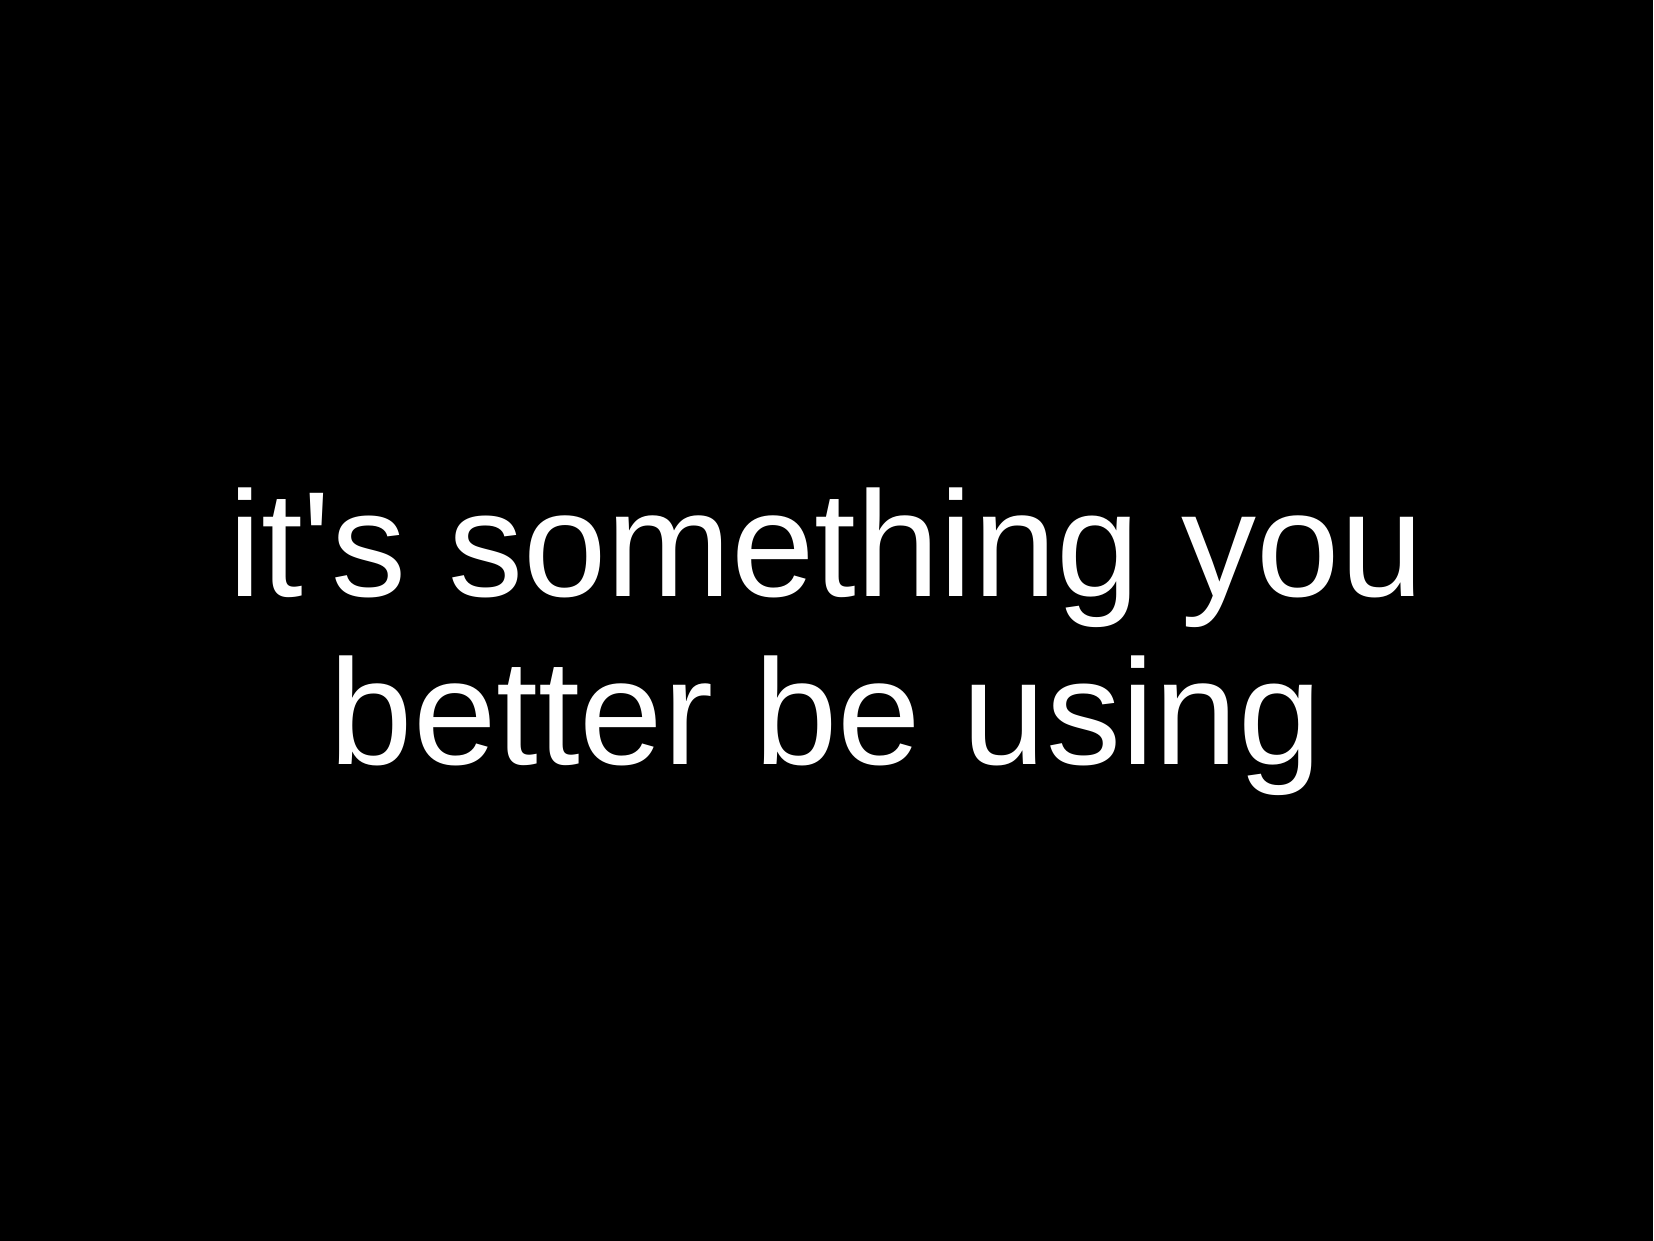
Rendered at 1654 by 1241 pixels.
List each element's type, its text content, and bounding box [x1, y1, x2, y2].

title it's something you better be using [82, 56, 1571, 1201]
